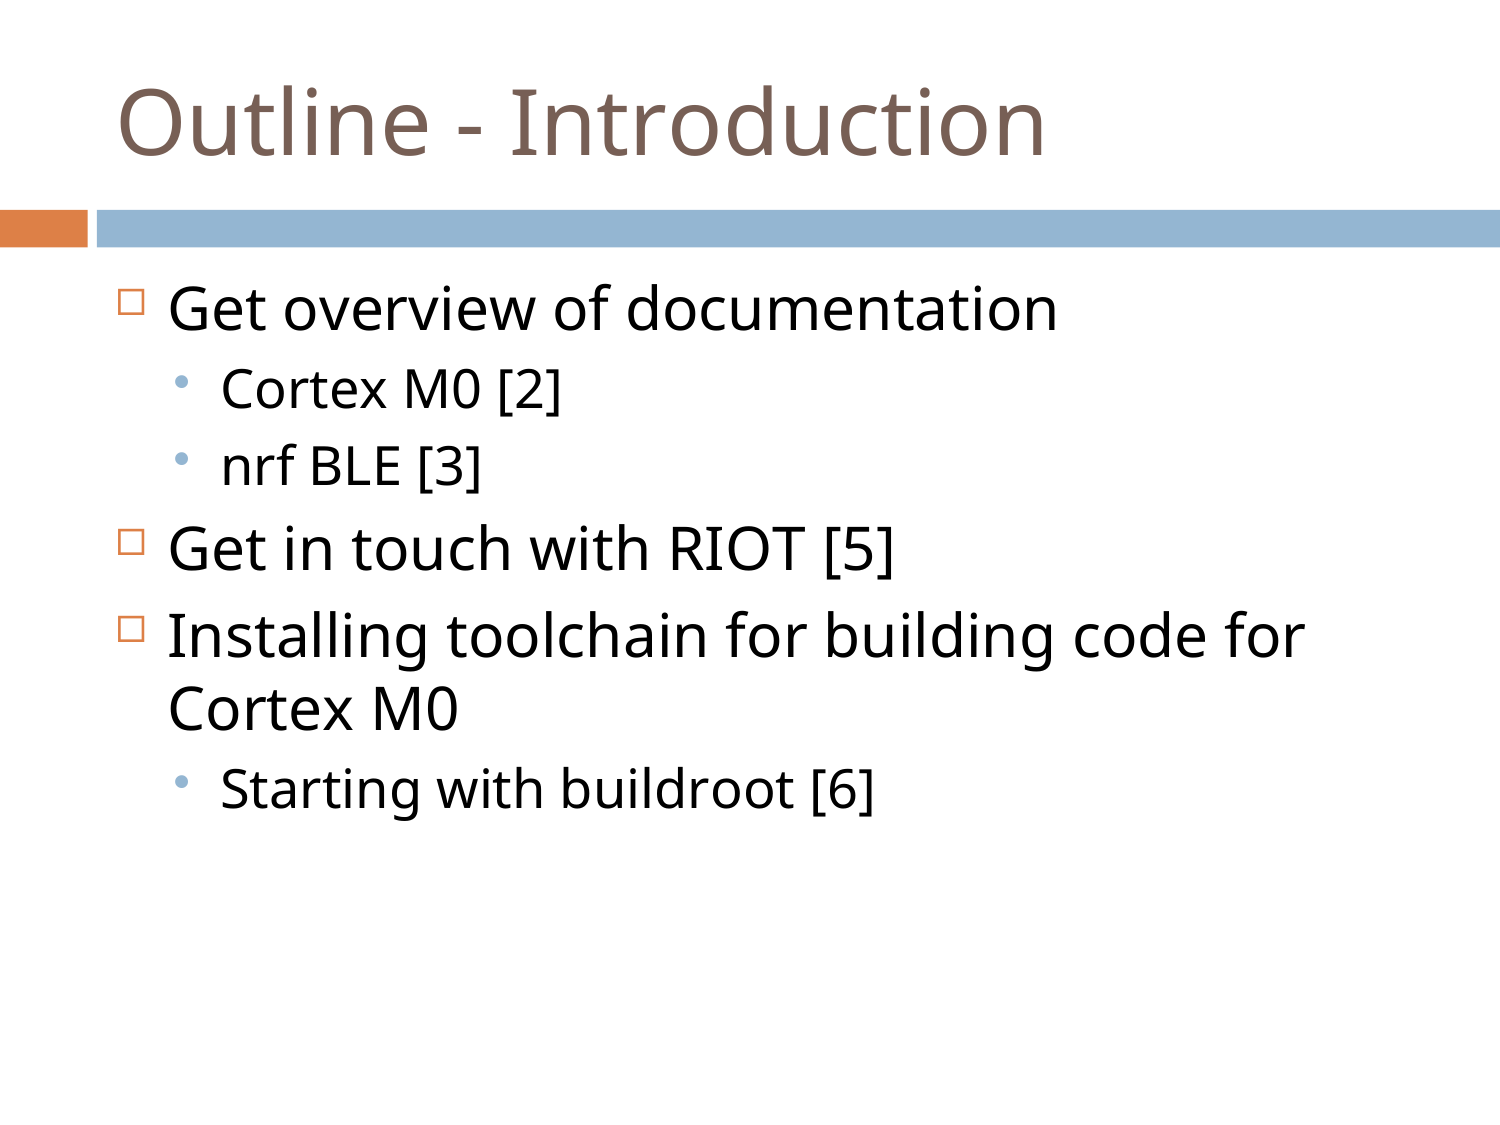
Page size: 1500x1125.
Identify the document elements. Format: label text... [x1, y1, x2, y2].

list Get overview of documentation Cortex M0 [2] nrf BLE [3] Get in touch with RIOT [5] Installing toolchain for building code for Cortex M0 Starting with buildroot [6] [100, 262, 1438, 1001]
title Outline - Introduction [100, 37, 1438, 201]
